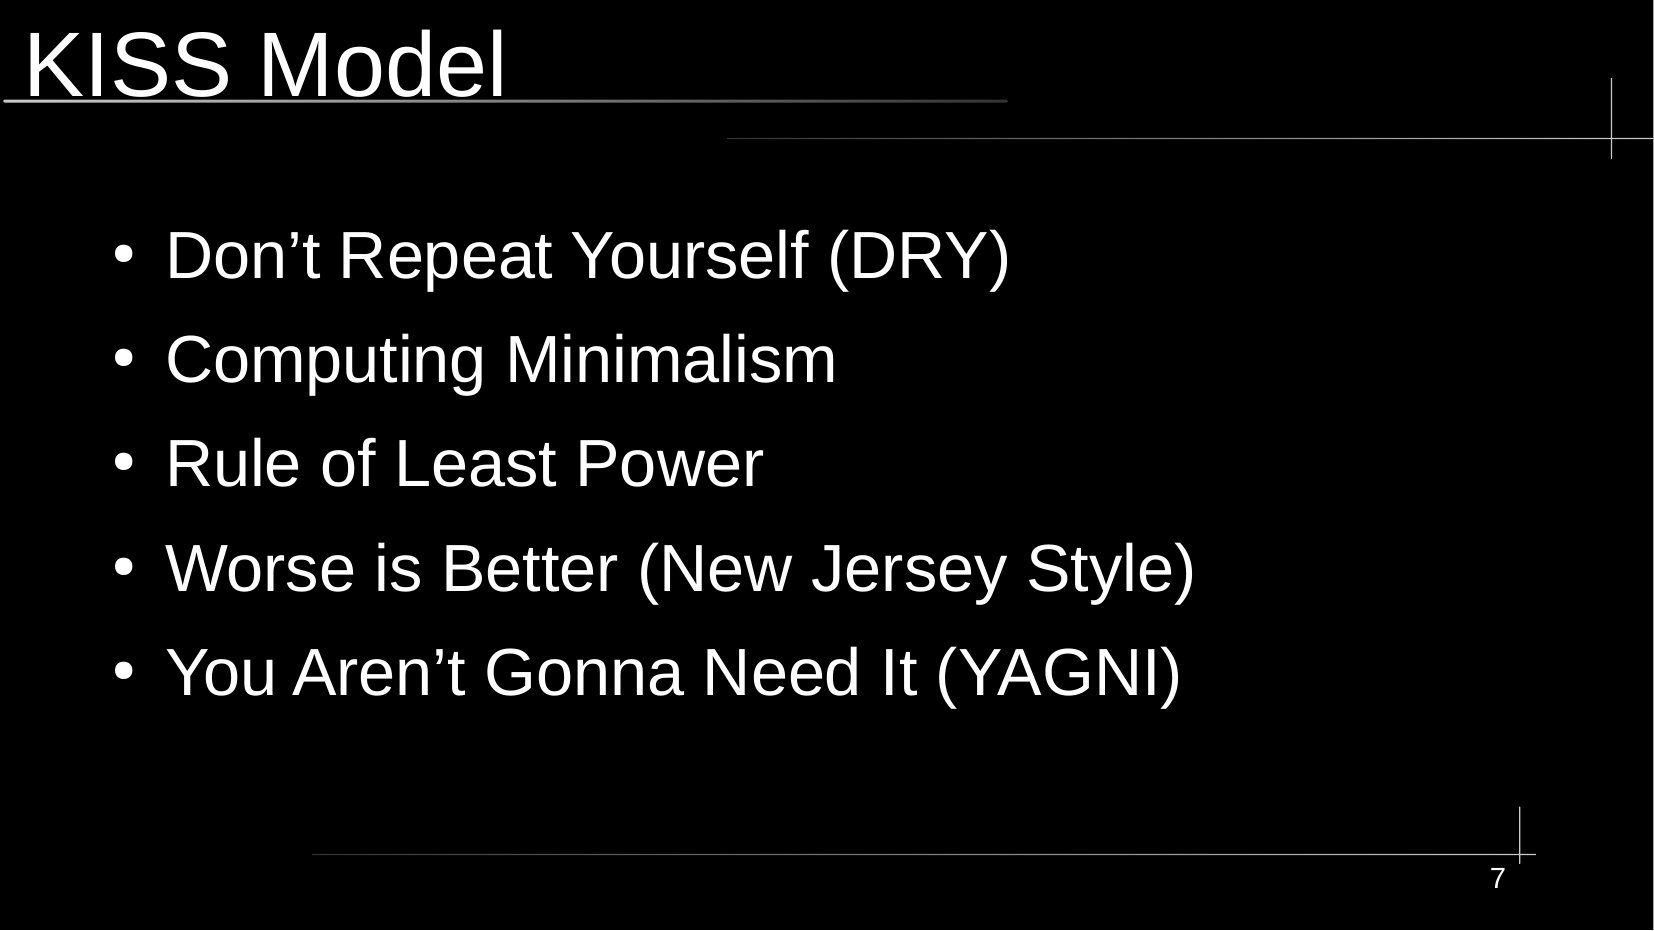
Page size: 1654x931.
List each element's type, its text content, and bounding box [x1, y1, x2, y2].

title KISS Model [23, 11, 1589, 119]
list Don’t Repeat Yourself (DRY) Computing Minimalism Rule of Least Power Worse is Better (New Jersey Style) You Aren’t Gonna Need It (YAGNI) [94, 217, 1583, 921]
